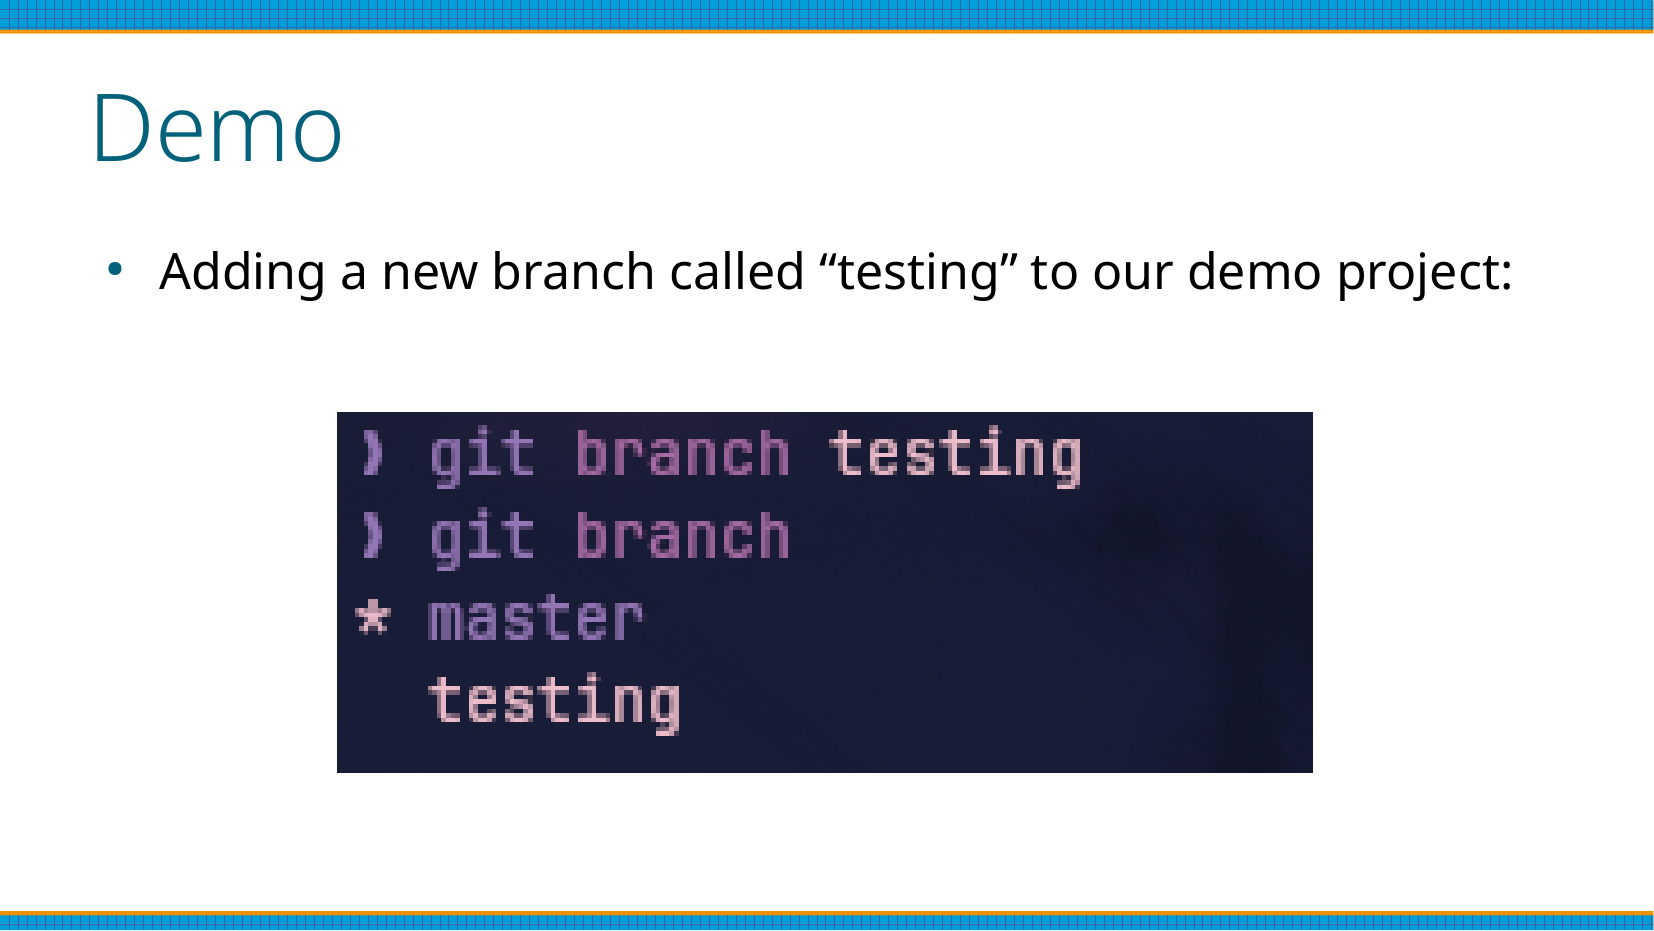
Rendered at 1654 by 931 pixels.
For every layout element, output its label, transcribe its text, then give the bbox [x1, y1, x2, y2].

list Adding a new branch called “testing” to our demo project: [88, 236, 1565, 338]
picture [337, 412, 1313, 773]
title Demo [88, 44, 1565, 207]
